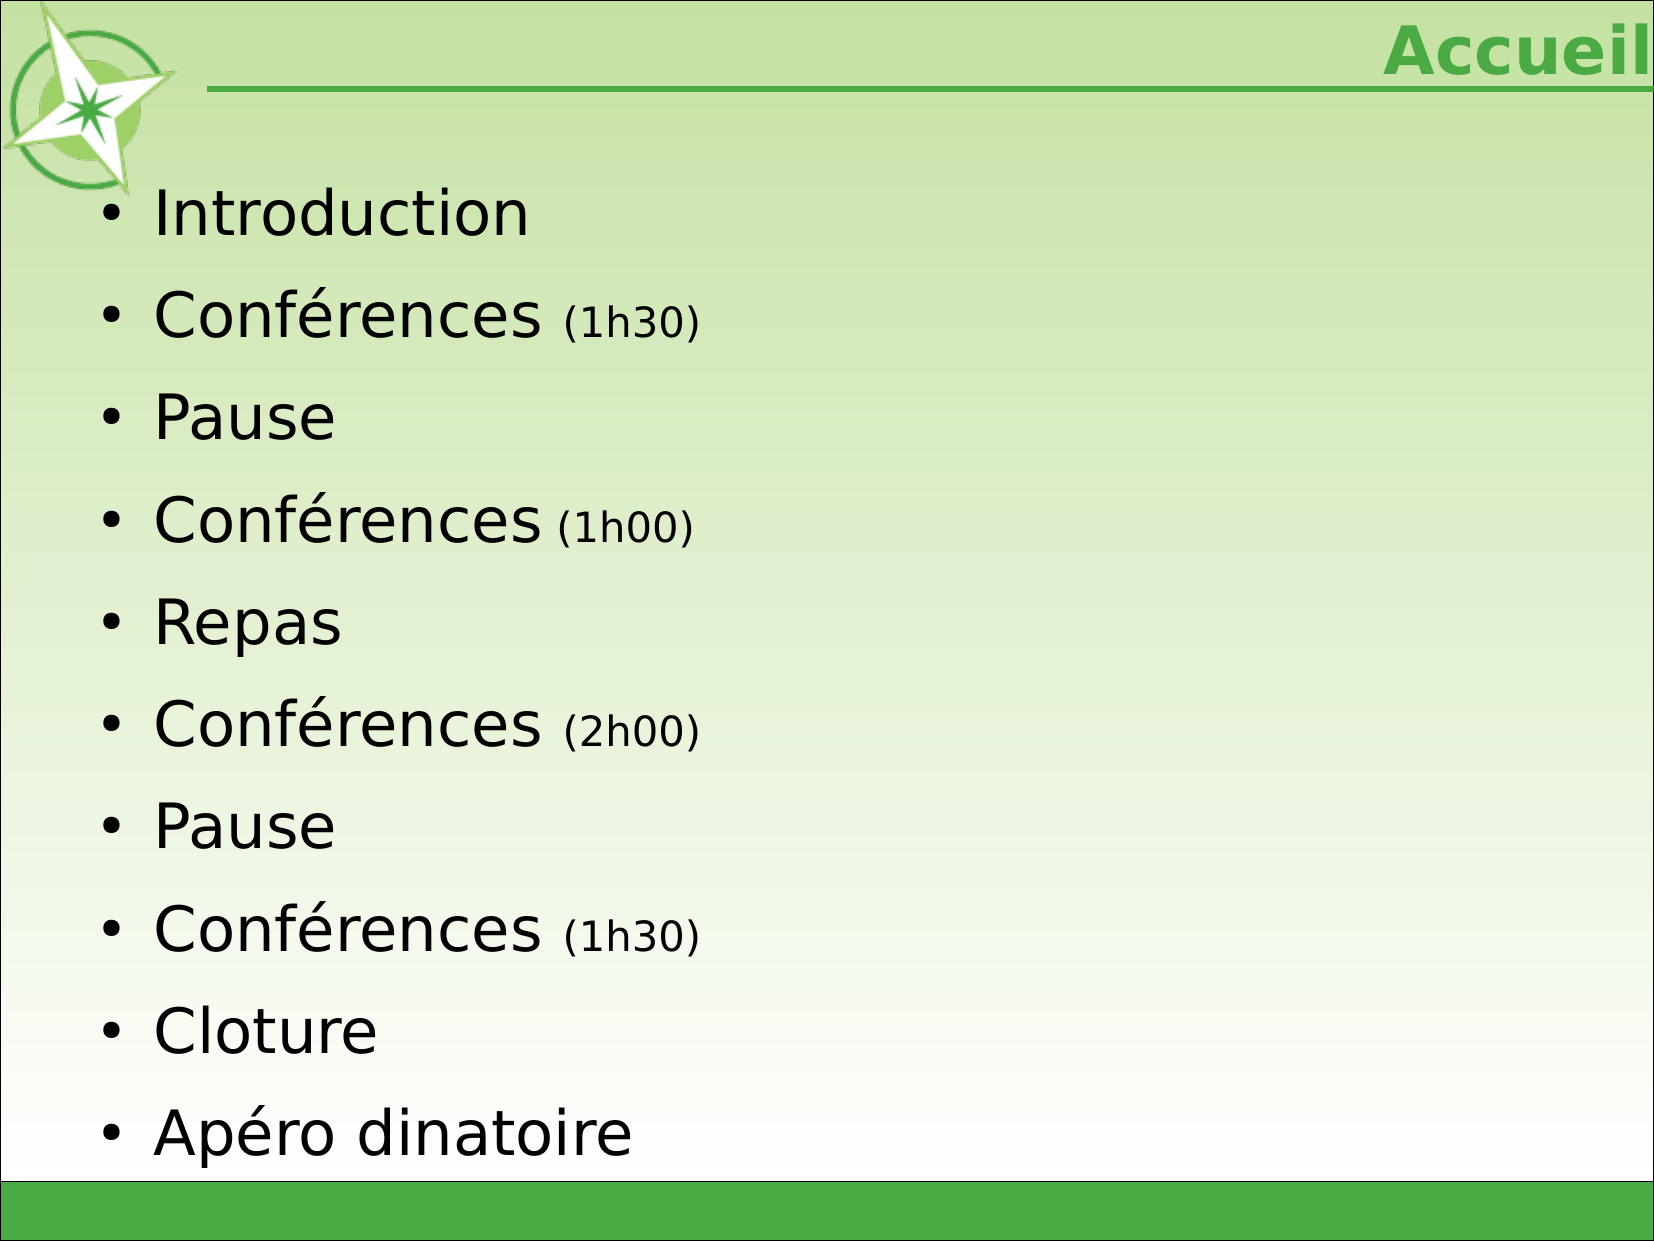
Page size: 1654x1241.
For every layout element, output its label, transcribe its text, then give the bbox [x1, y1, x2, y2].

title Accueil [165, 2, 1654, 101]
picture [2, 0, 178, 197]
list Introduction Conférences (1h30) Pause Conférences (1h00) Repas Conférences (2h00) Pause Conférences (1h30) Cloture Apéro dinatoire [82, 177, 1571, 1171]
